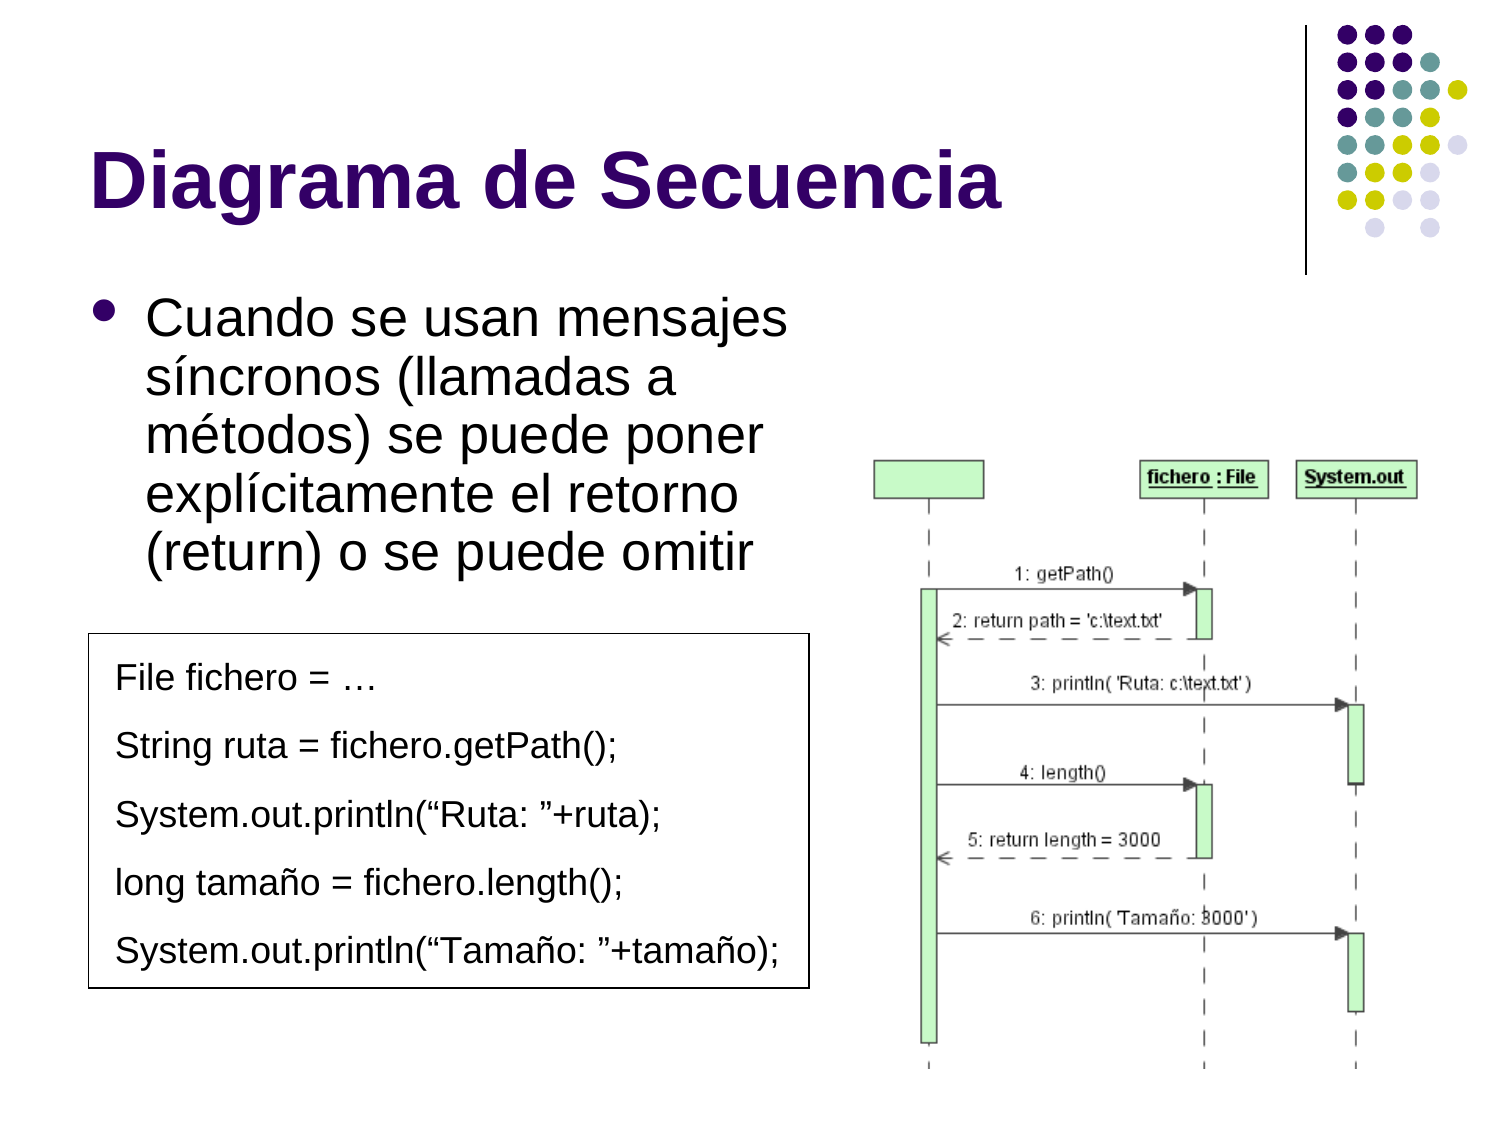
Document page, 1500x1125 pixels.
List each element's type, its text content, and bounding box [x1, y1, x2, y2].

title Diagrama de Secuencia [74, 20, 1313, 233]
text_box File fichero = … String ruta = fichero.getPath(); System.out.println(“Ruta: ”+ruta); long tamaño = fichero.length(); System.out.println(“Tamaño: ”+tamaño); [100, 645, 798, 980]
picture [844, 432, 1443, 1069]
list Cuando se usan mensajes síncronos (llamadas a métodos) se puede poner explícitamente el retorno (return) o se puede omitir [74, 281, 857, 610]
